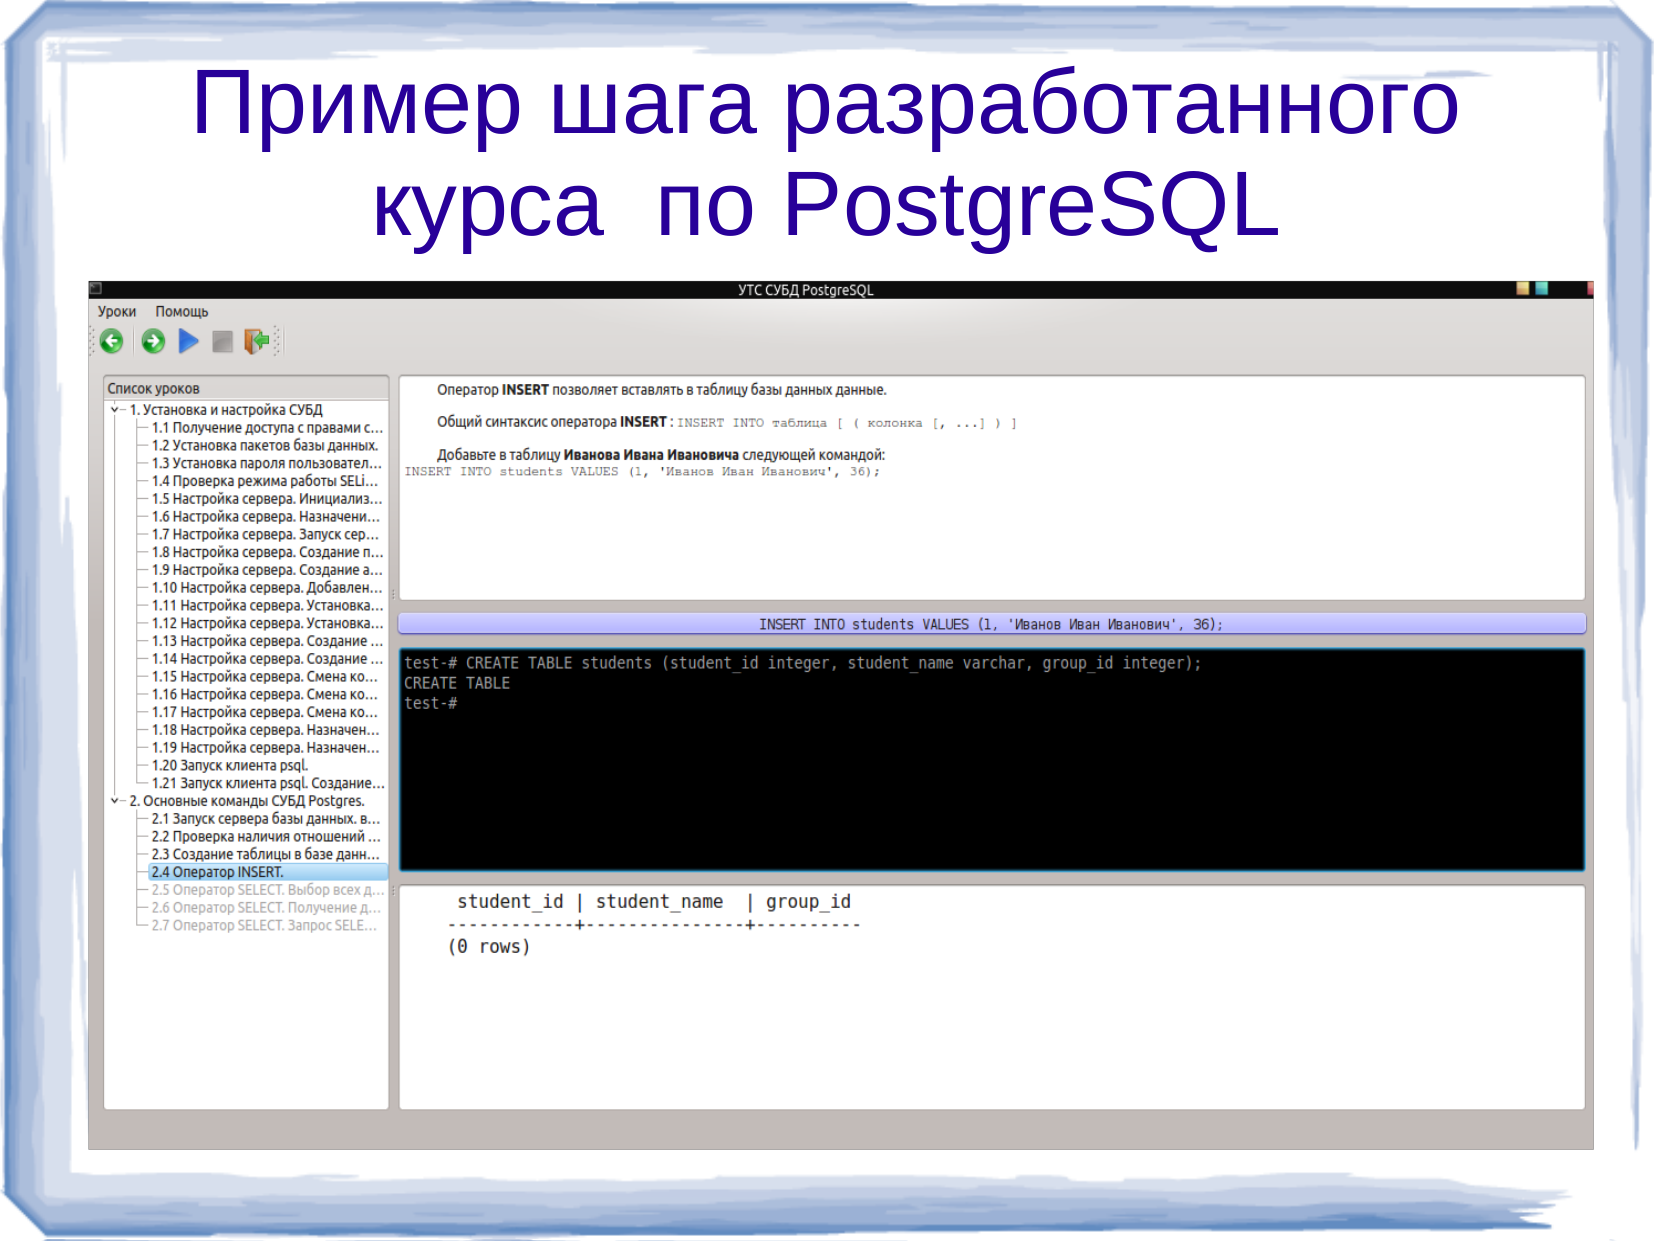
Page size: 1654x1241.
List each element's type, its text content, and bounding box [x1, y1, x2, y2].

title Пример шага разработанного курса по PostgreSQL [82, 49, 1571, 257]
picture [0, 0, 1654, 1241]
